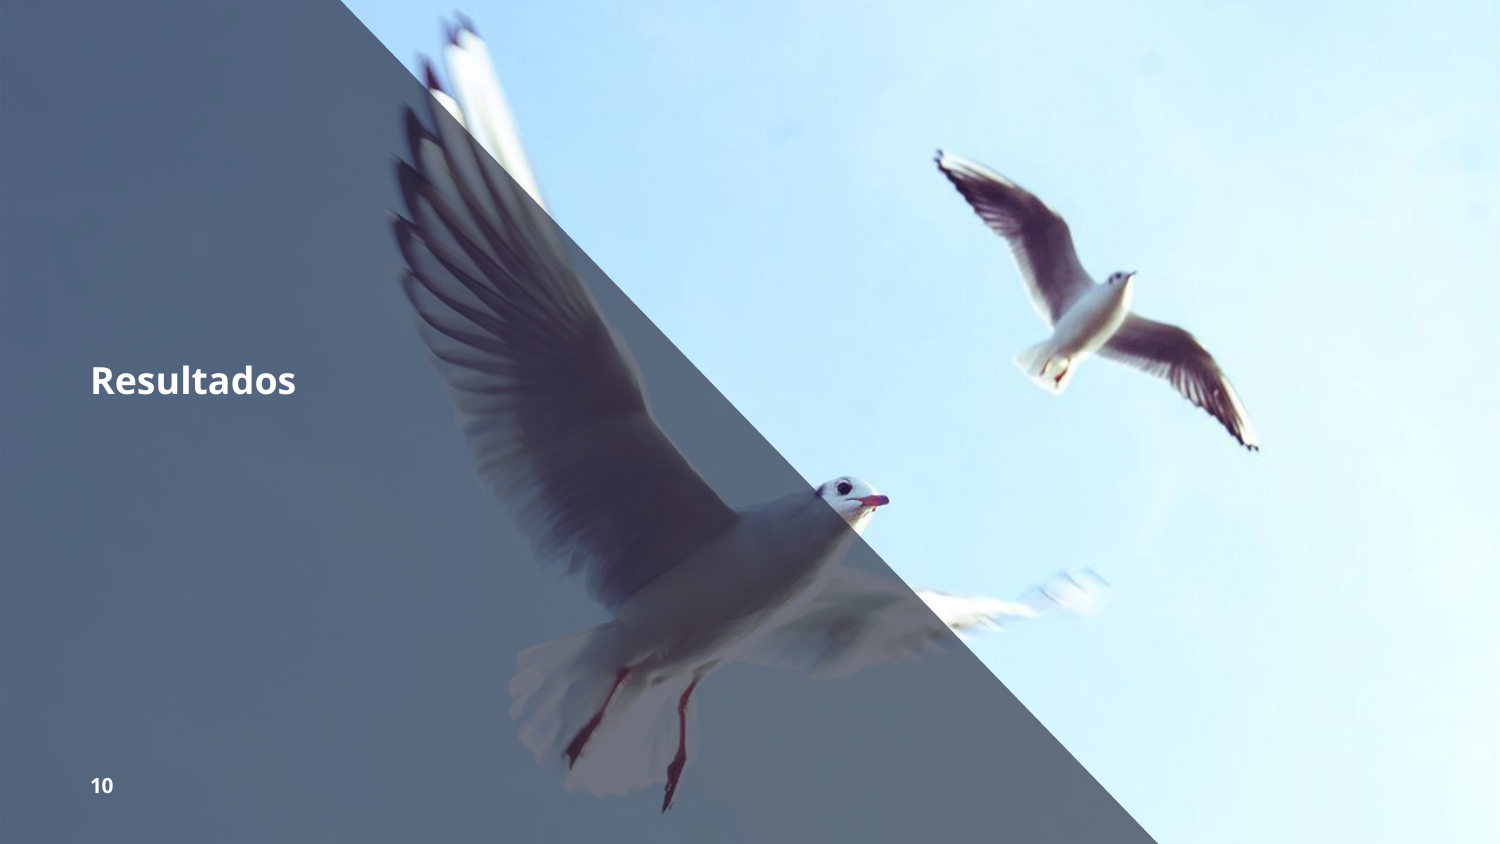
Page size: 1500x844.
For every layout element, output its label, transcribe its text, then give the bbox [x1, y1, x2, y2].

slide_number <number> [75, 766, 165, 807]
picture [342, 0, 1500, 844]
title Resultados [75, 66, 467, 738]
